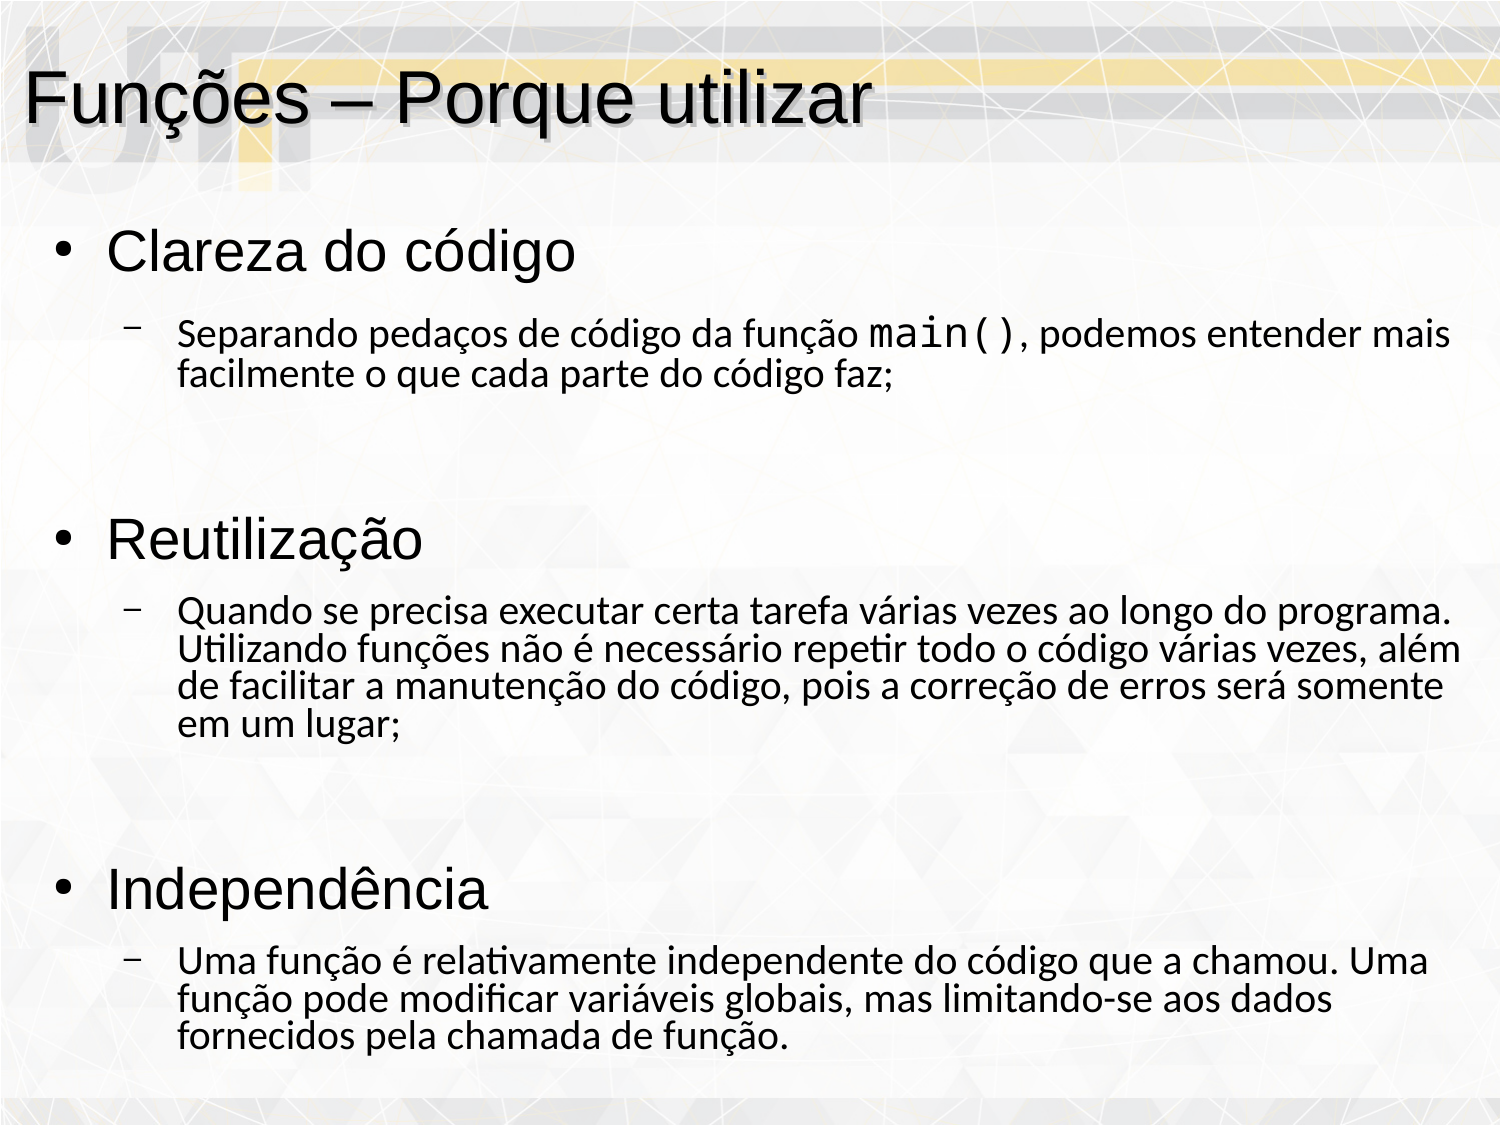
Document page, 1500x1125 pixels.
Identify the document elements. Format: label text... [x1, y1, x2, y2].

title Funções – Porque utilizar [23, 18, 1489, 178]
list Clareza do código Separando pedaços de código da função main(), podemos entender mais facilmente o que cada parte do código faz; Reutilização Quando se precisa executar certa tarefa várias vezes ao longo do programa. Utilizando funções não é necessário repetir todo o código várias vezes, além de facilitar a manutenção do código, pois a correção de erros será somente em um lugar; Independência Uma função é relativamente independente do código que a chamou. Uma função pode modificar variáveis globais, mas limitando-se aos dados fornecidos pela chamada de função. [35, 224, 1477, 1087]
